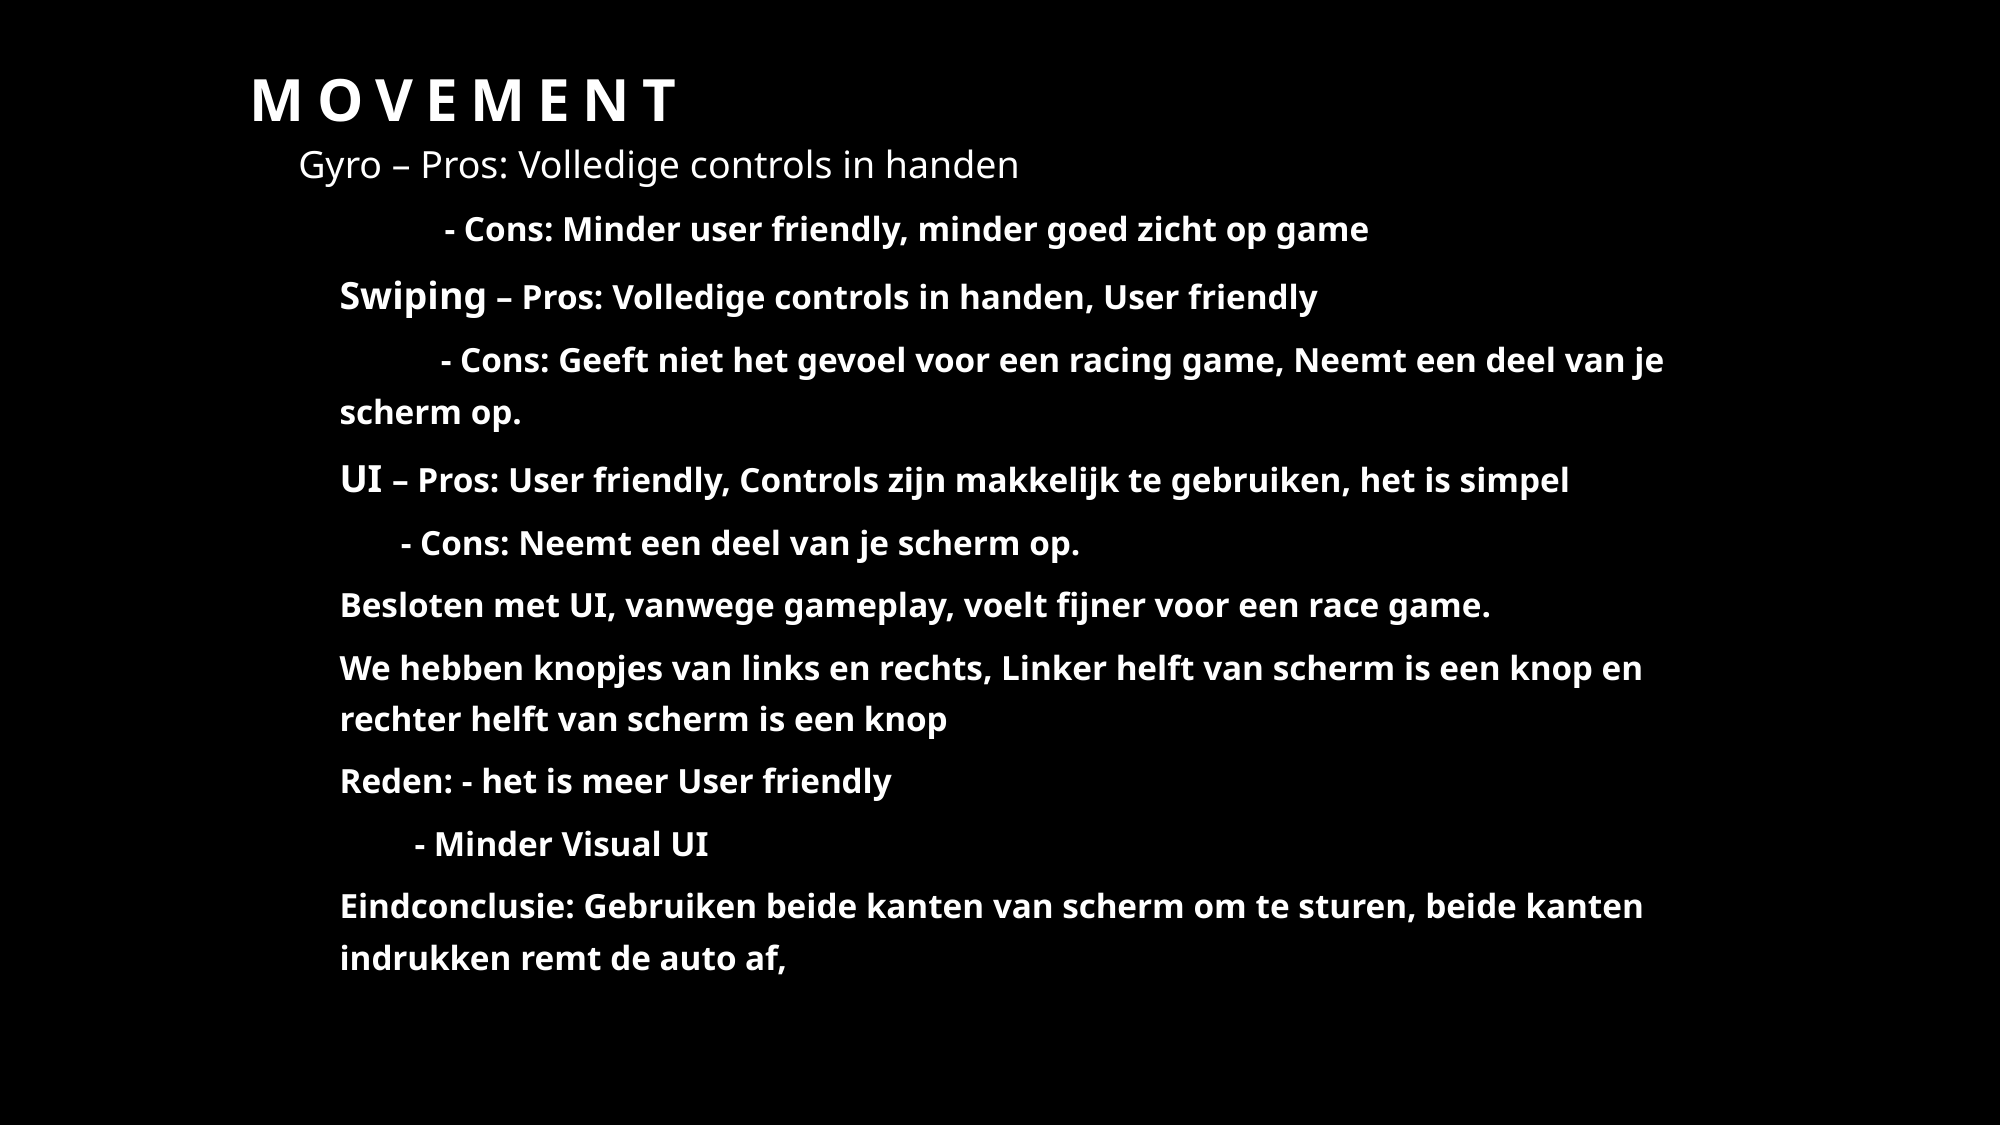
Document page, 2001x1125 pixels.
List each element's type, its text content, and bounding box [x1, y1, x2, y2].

title Movement [234, 0, 1750, 120]
list Gyro – Pros: Volledige controls in handen - Cons: Minder user friendly, minder goed zicht op game Swiping – Pros: Volledige controls in handen, User friendly - Cons: Geeft niet het gevoel voor een racing game, Neemt een deel van je scherm op. UI – Pros: User friendly, Controls zijn makkelijk te gebruiken, het is simpel - Cons: Neemt een deel van je scherm op. Besloten met UI, vanwege gameplay, voelt fijner voor een race game. We hebben knopjes van links en rechts, Linker helft van scherm is een knop en rechter helft van scherm is een knop Reden: - het is meer User friendly - Minder Visual UI Eindconclusie: Gebruiken beide kanten van scherm om te sturen, beide kanten indrukken remt de auto af, [234, 120, 1750, 1091]
